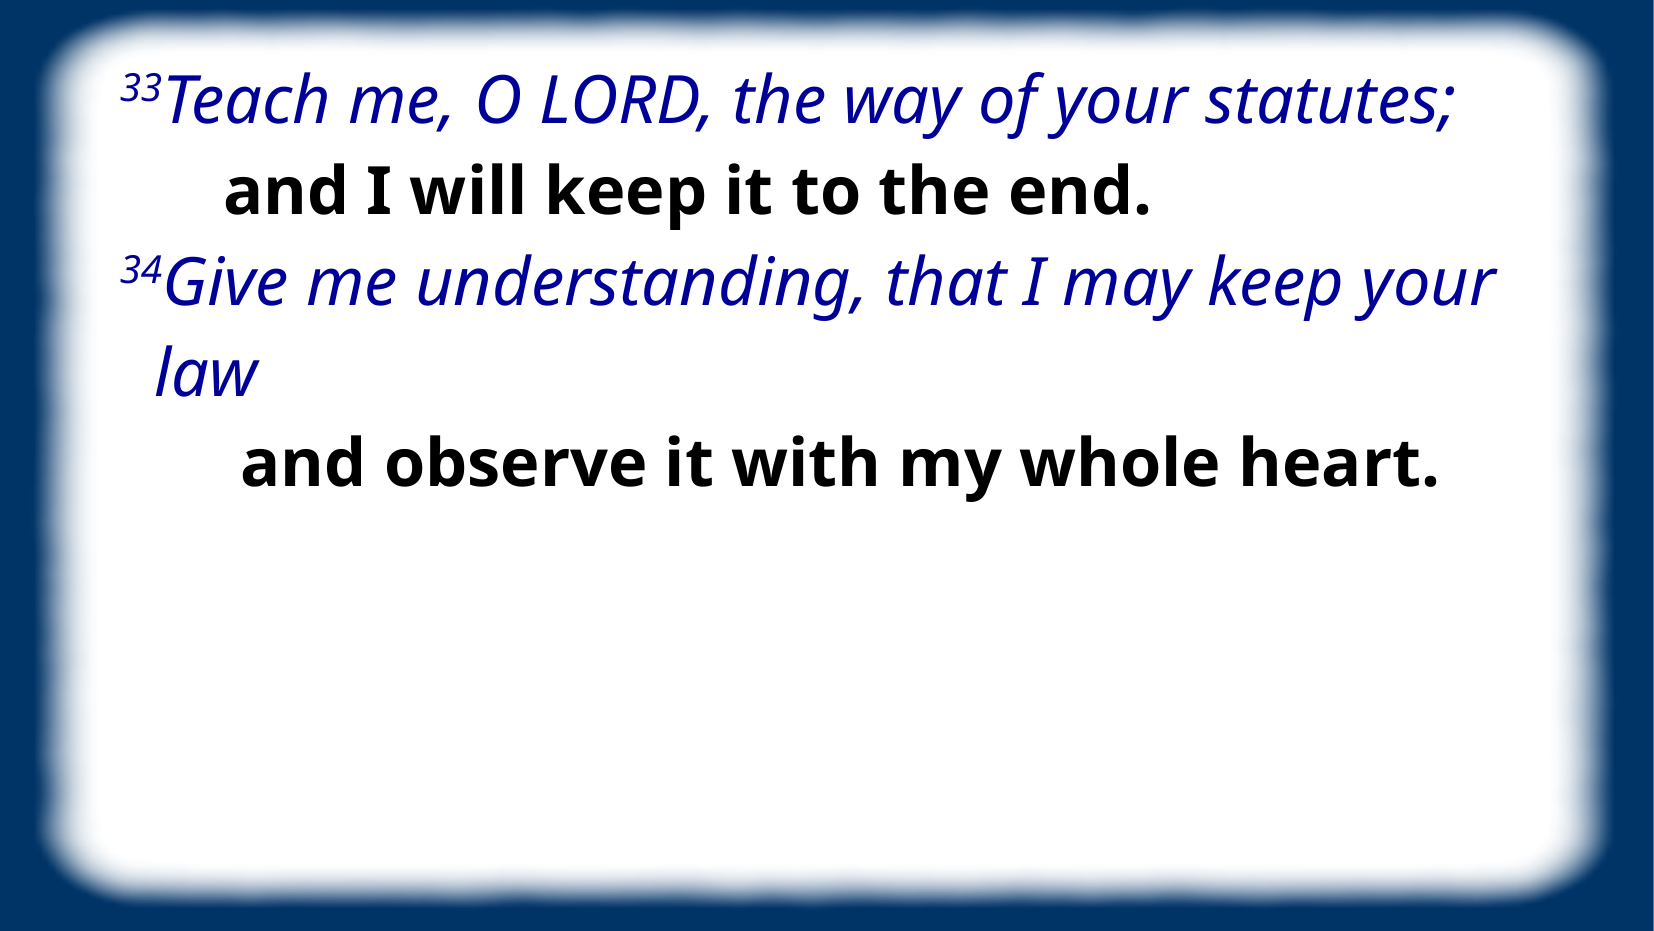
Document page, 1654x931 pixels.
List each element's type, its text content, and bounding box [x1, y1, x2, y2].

picture [0, 0, 1654, 931]
text_box 33Teach me, O LORD, the way of your statutes; and I will keep it to the end. 34Give me understanding, that I may keep your law and observe it with my whole heart. [105, 45, 1546, 504]
